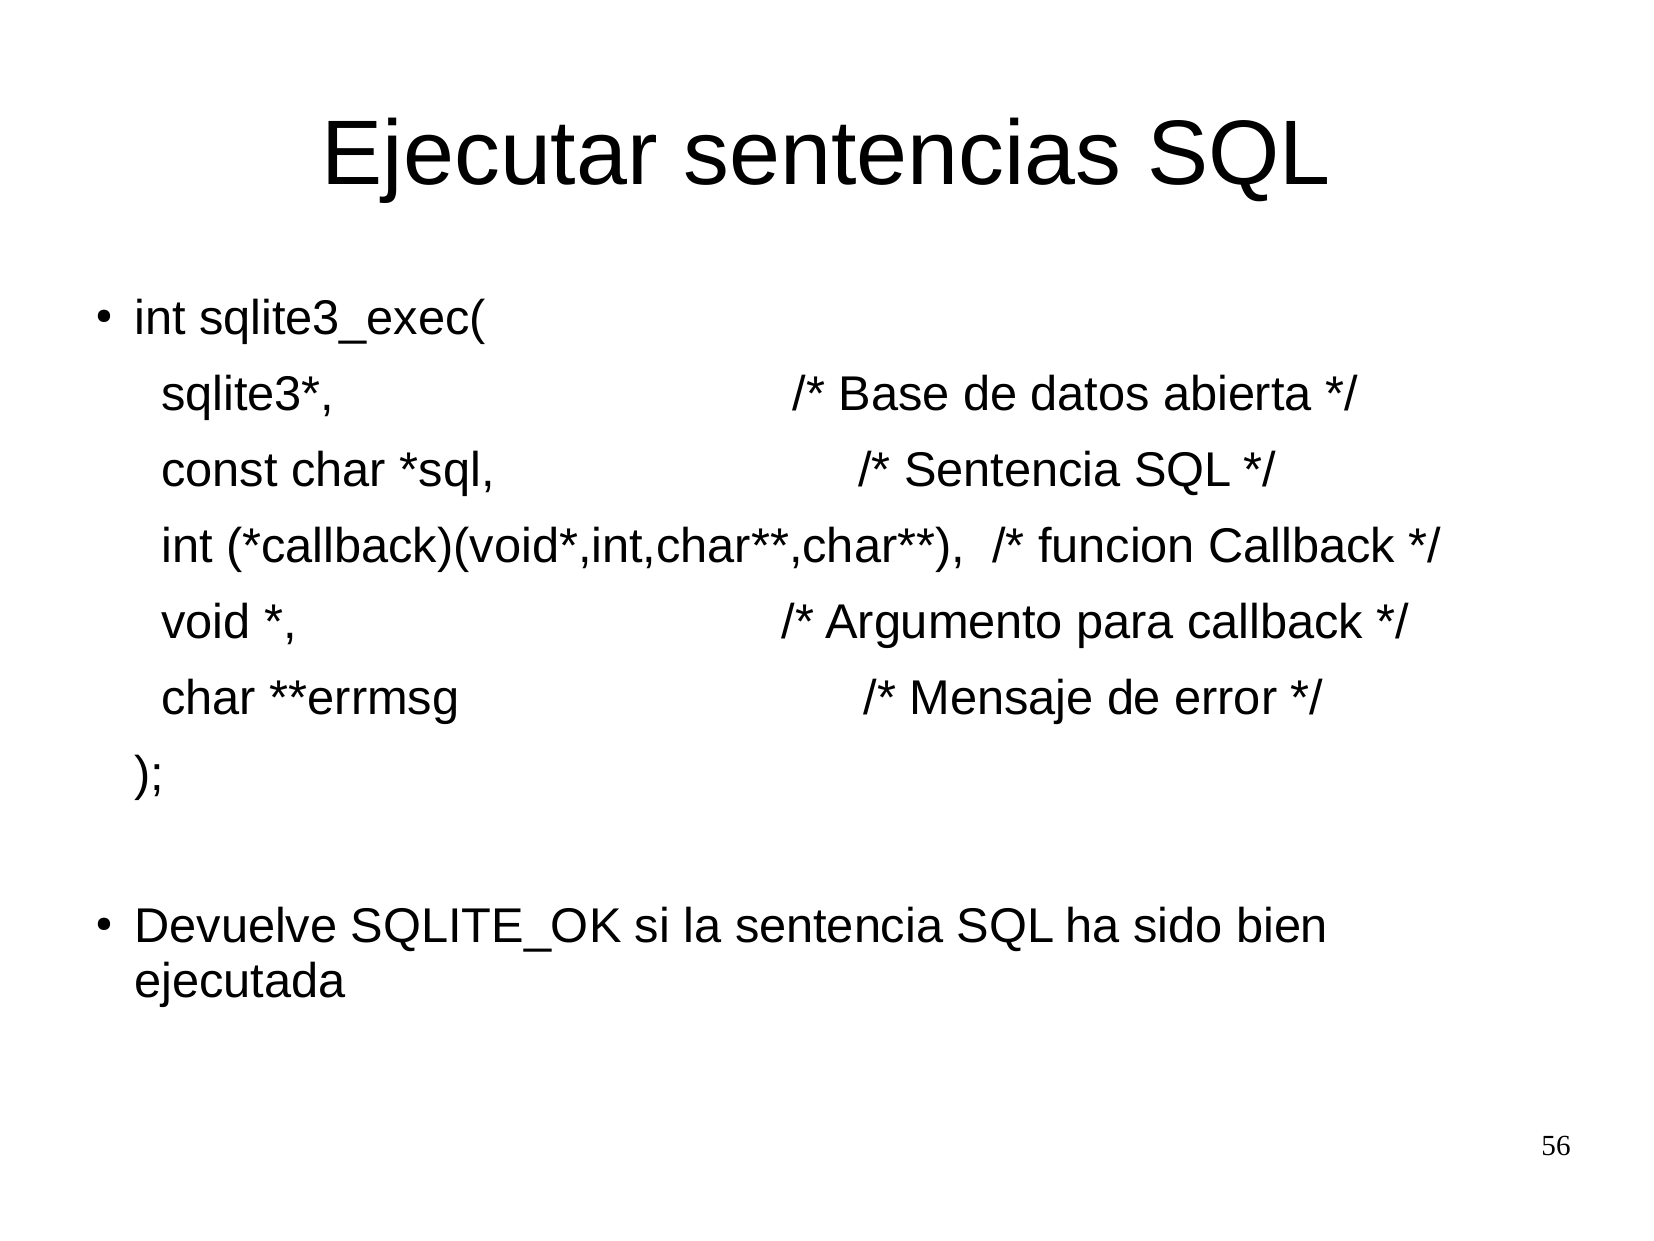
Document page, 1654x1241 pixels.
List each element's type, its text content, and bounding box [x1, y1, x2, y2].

list int sqlite3_exec( sqlite3*, /* Base de datos abierta */ const char *sql, /* Sentencia SQL */ int (*callback)(void*,int,char**,char**), /* funcion Callback */ void *, /* Argumento para callback */ char **errmsg /* Mensaje de error */ ); Devuelve SQLITE_OK si la sentencia SQL ha sido bien ejecutada [82, 290, 1538, 1010]
title Ejecutar sentencias SQL [82, 49, 1571, 257]
